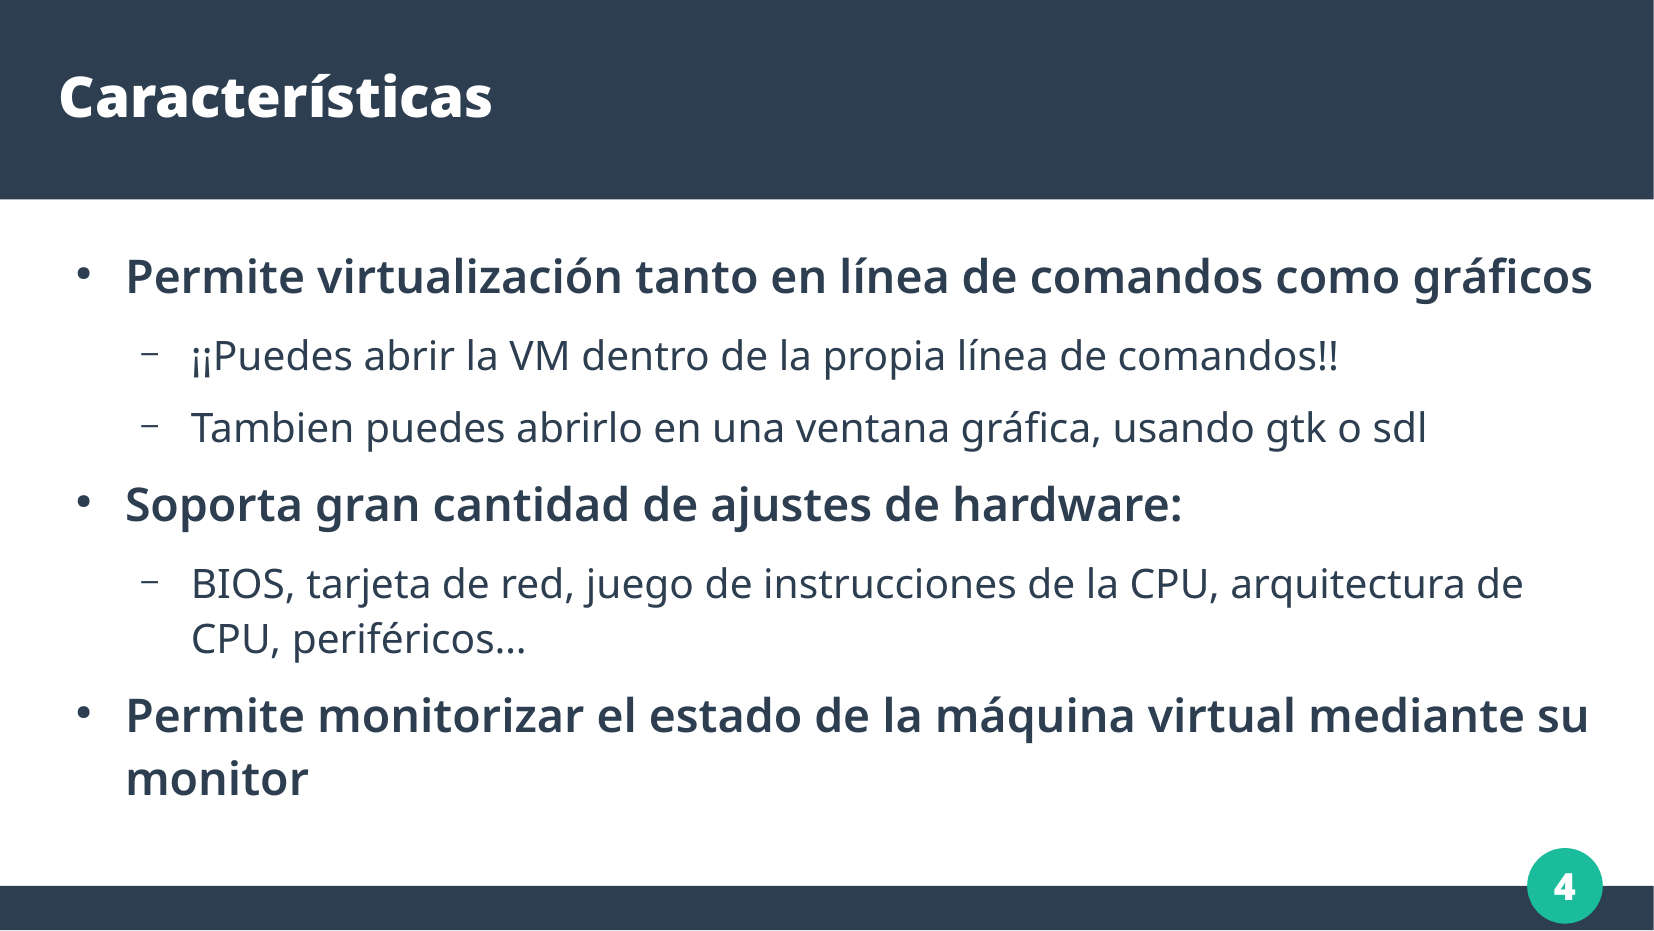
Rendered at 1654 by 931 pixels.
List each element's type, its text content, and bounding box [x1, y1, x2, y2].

title Características [59, 37, 1595, 155]
list Permite virtualización tanto en línea de comandos como gráficos ¡¡Puedes abrir la VM dentro de la propia línea de comandos!! Tambien puedes abrirlo en una ventana gráfica, usando gtk o sdl Soporta gran cantidad de ajustes de hardware: BIOS, tarjeta de red, juego de instrucciones de la CPU, arquitectura de CPU, periféricos… Permite monitorizar el estado de la máquina virtual mediante su monitor [59, 243, 1595, 864]
